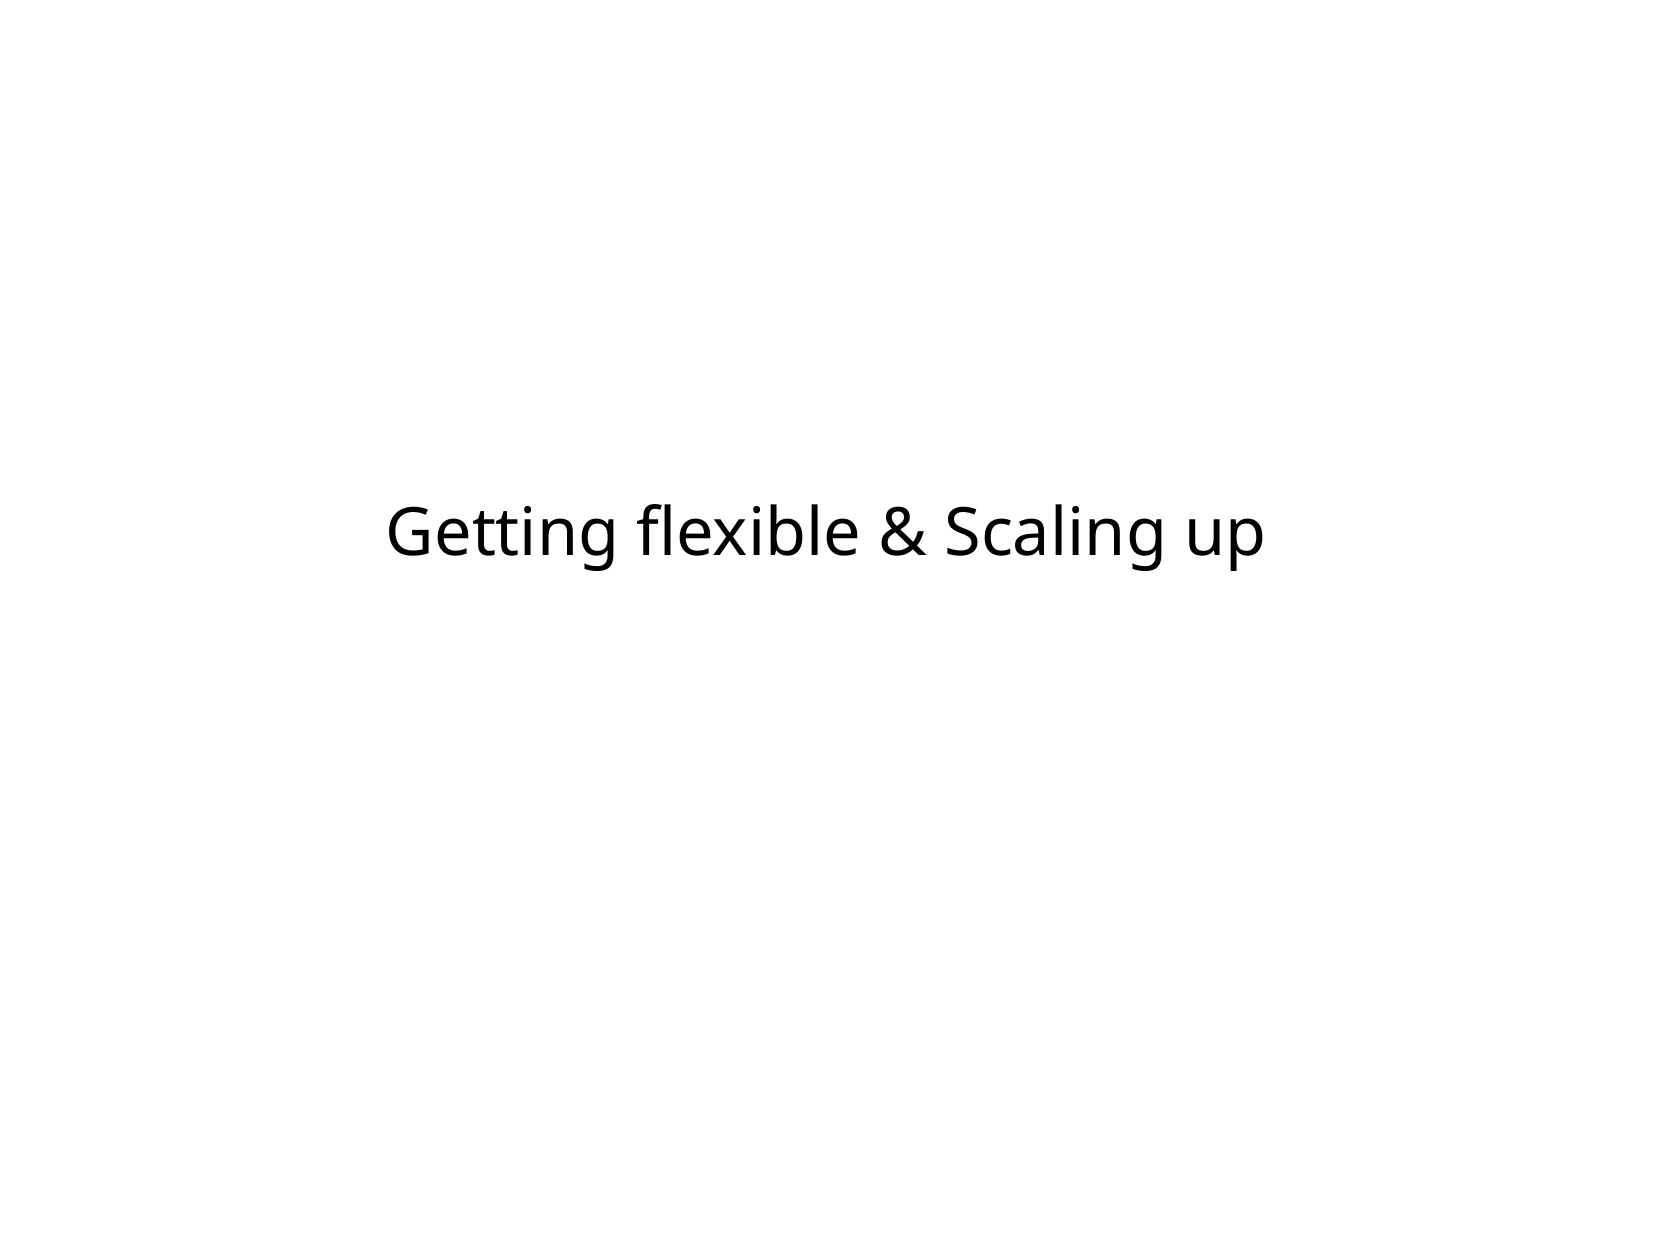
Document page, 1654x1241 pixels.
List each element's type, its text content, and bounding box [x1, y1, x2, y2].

subtitle Getting flexible & Scaling up [82, 49, 1571, 1010]
